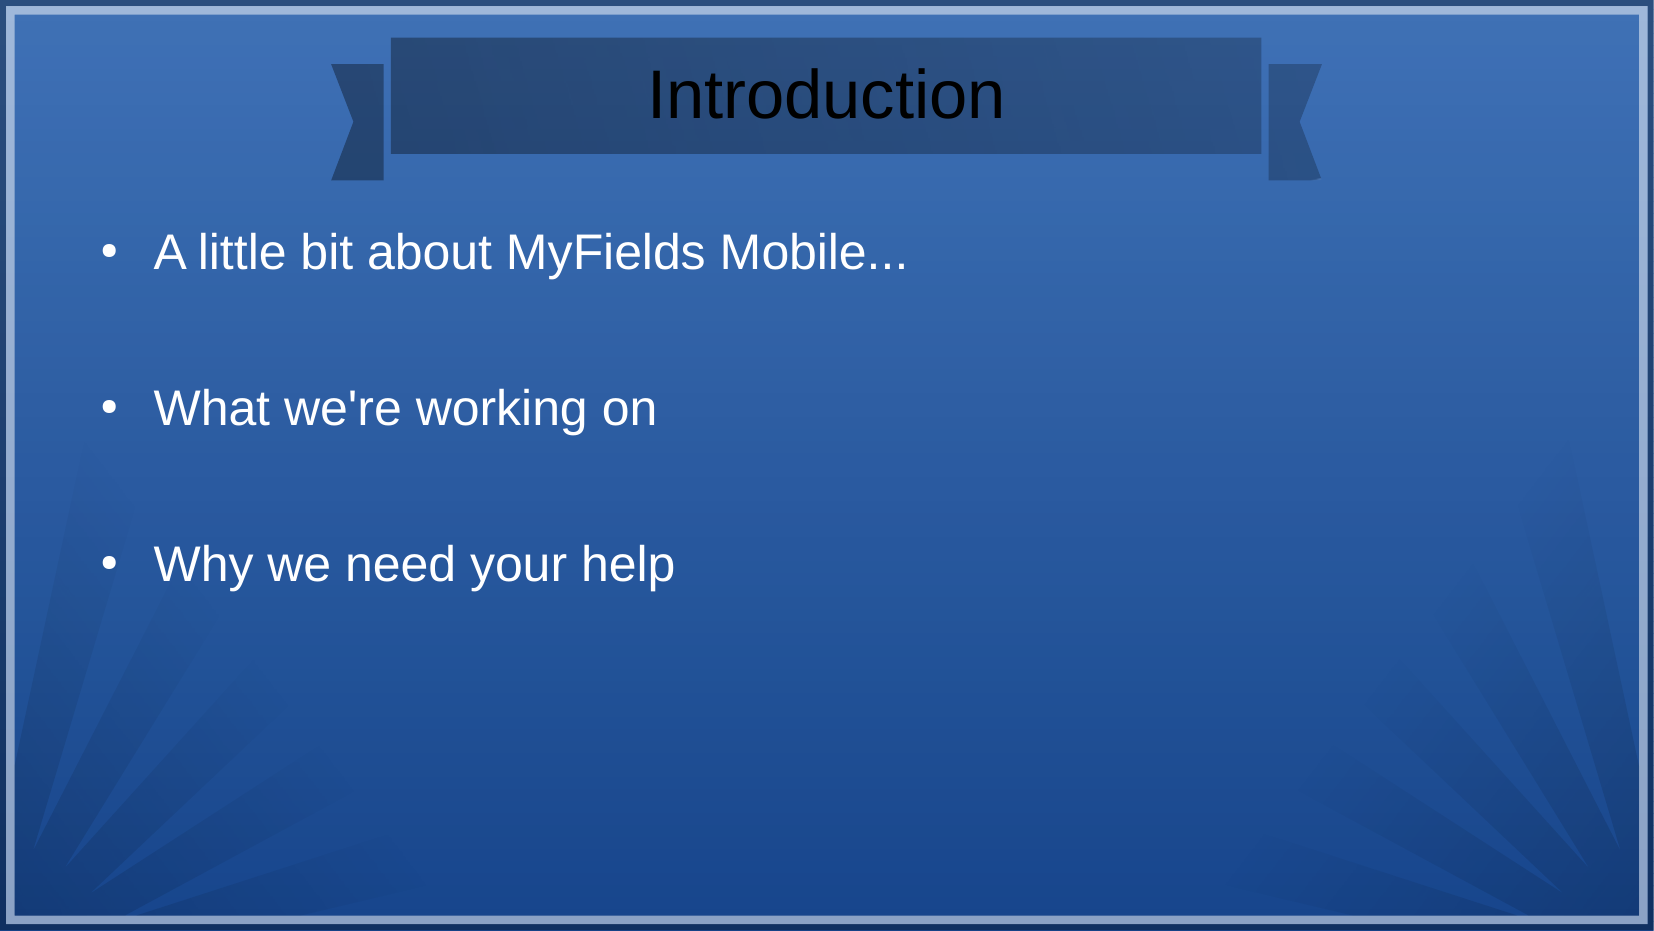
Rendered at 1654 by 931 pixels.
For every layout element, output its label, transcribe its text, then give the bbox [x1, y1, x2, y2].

title Introduction [389, 35, 1264, 154]
list A little bit about MyFields Mobile... What we're working on Why we need your help [82, 224, 1571, 931]
